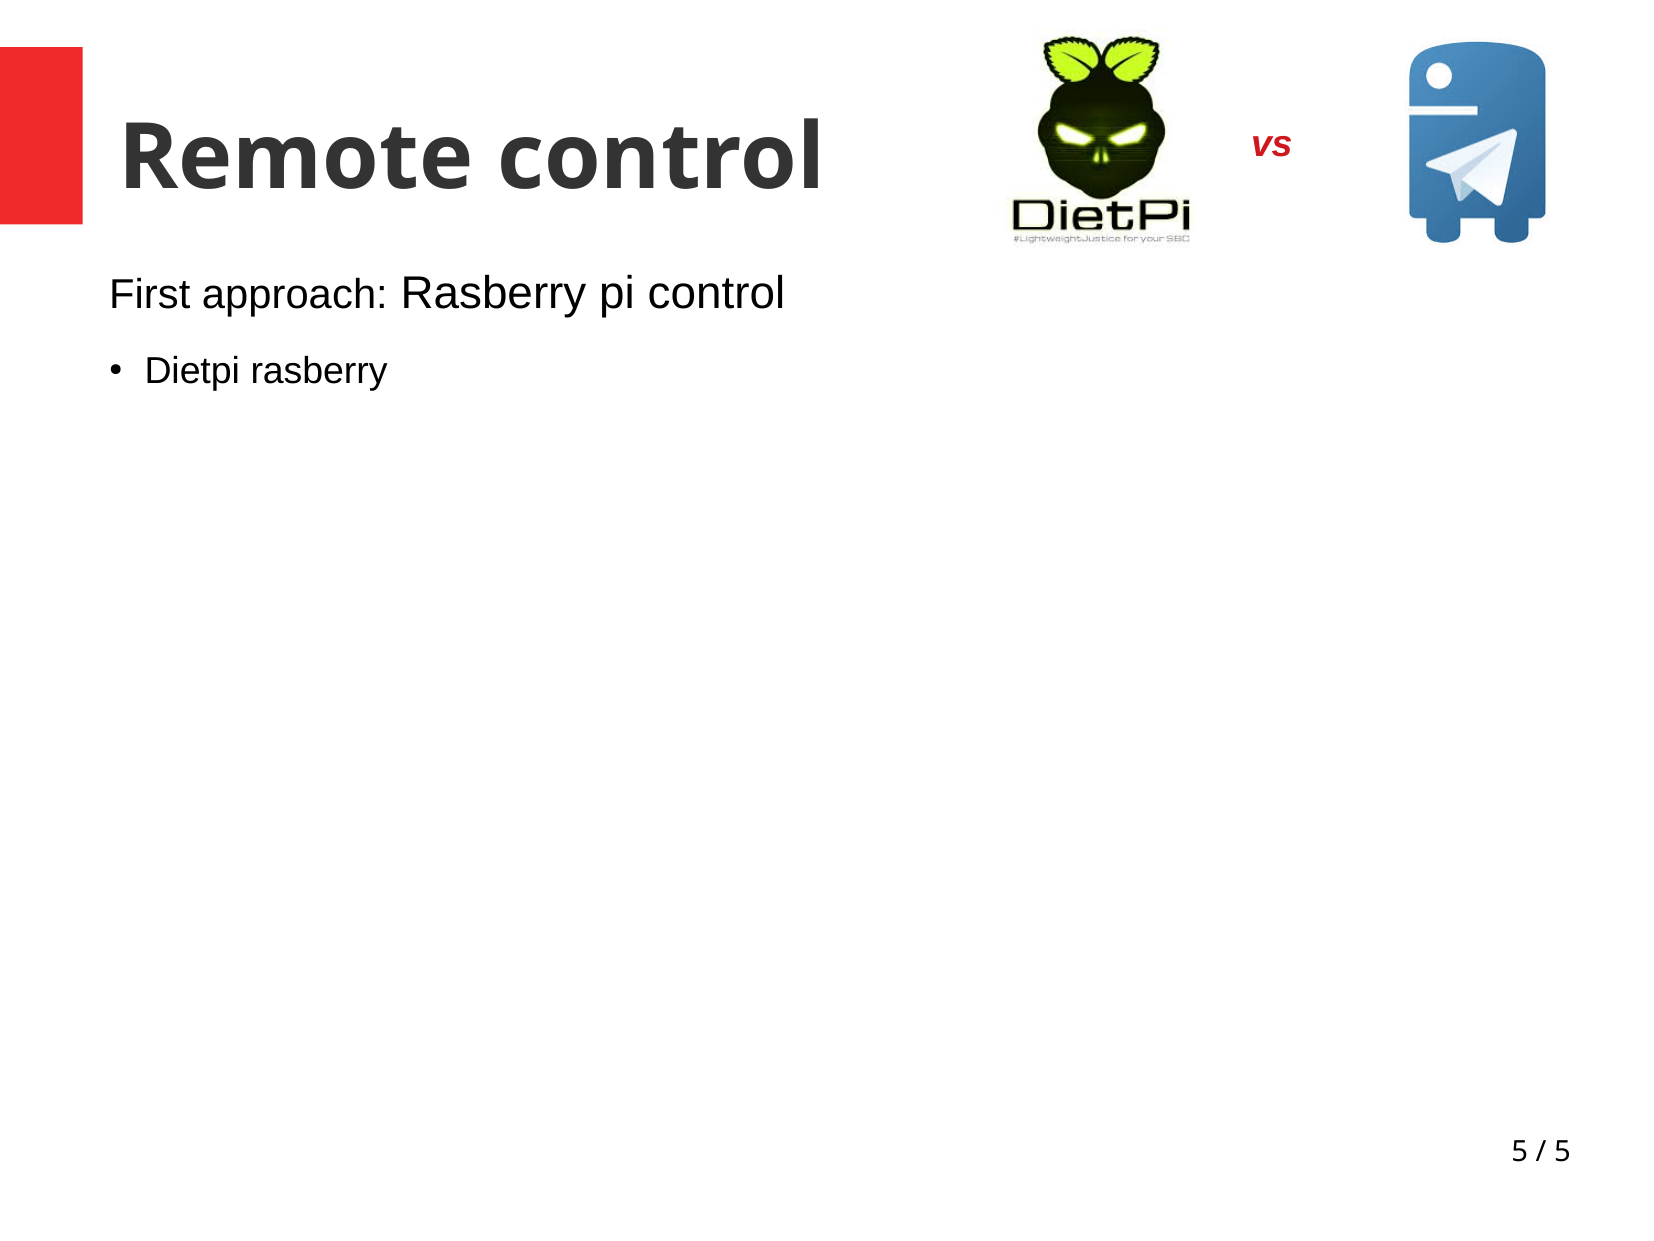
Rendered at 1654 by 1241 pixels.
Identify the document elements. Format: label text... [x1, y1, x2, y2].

picture [1365, 29, 1590, 255]
text_box vs [1236, 115, 1331, 166]
text_box Dietpi rasberry [94, 342, 1052, 393]
text_box First approach: Rasberry pi control [94, 259, 815, 318]
title Remote control [118, 49, 1571, 257]
picture [961, 29, 1241, 248]
